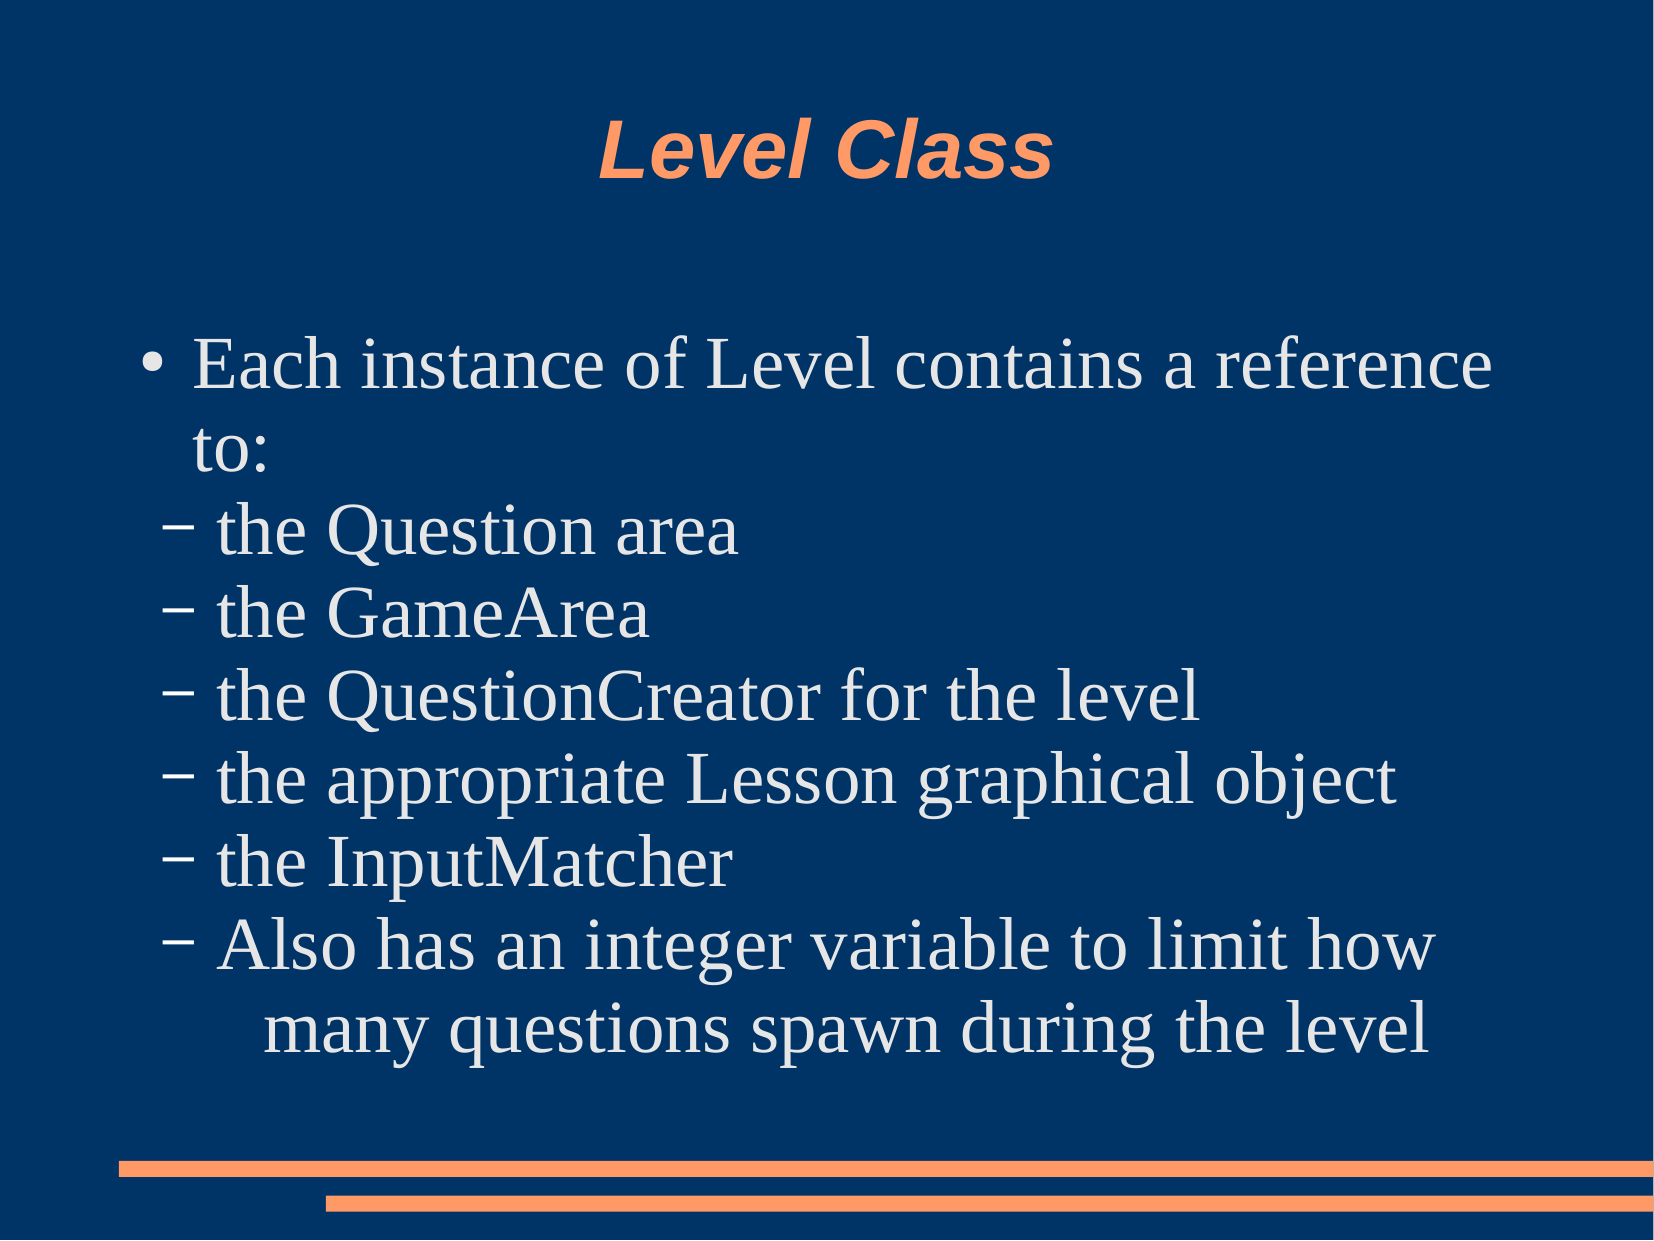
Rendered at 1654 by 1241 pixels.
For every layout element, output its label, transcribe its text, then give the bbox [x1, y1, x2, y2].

list Each instance of Level contains a reference to: the Question area the GameArea the QuestionCreator for the level the appropriate Lesson graphical object the InputMatcher Also has an integer variable to limit how many questions spawn during the level [121, 322, 1561, 1132]
title Level Class [121, 46, 1534, 254]
